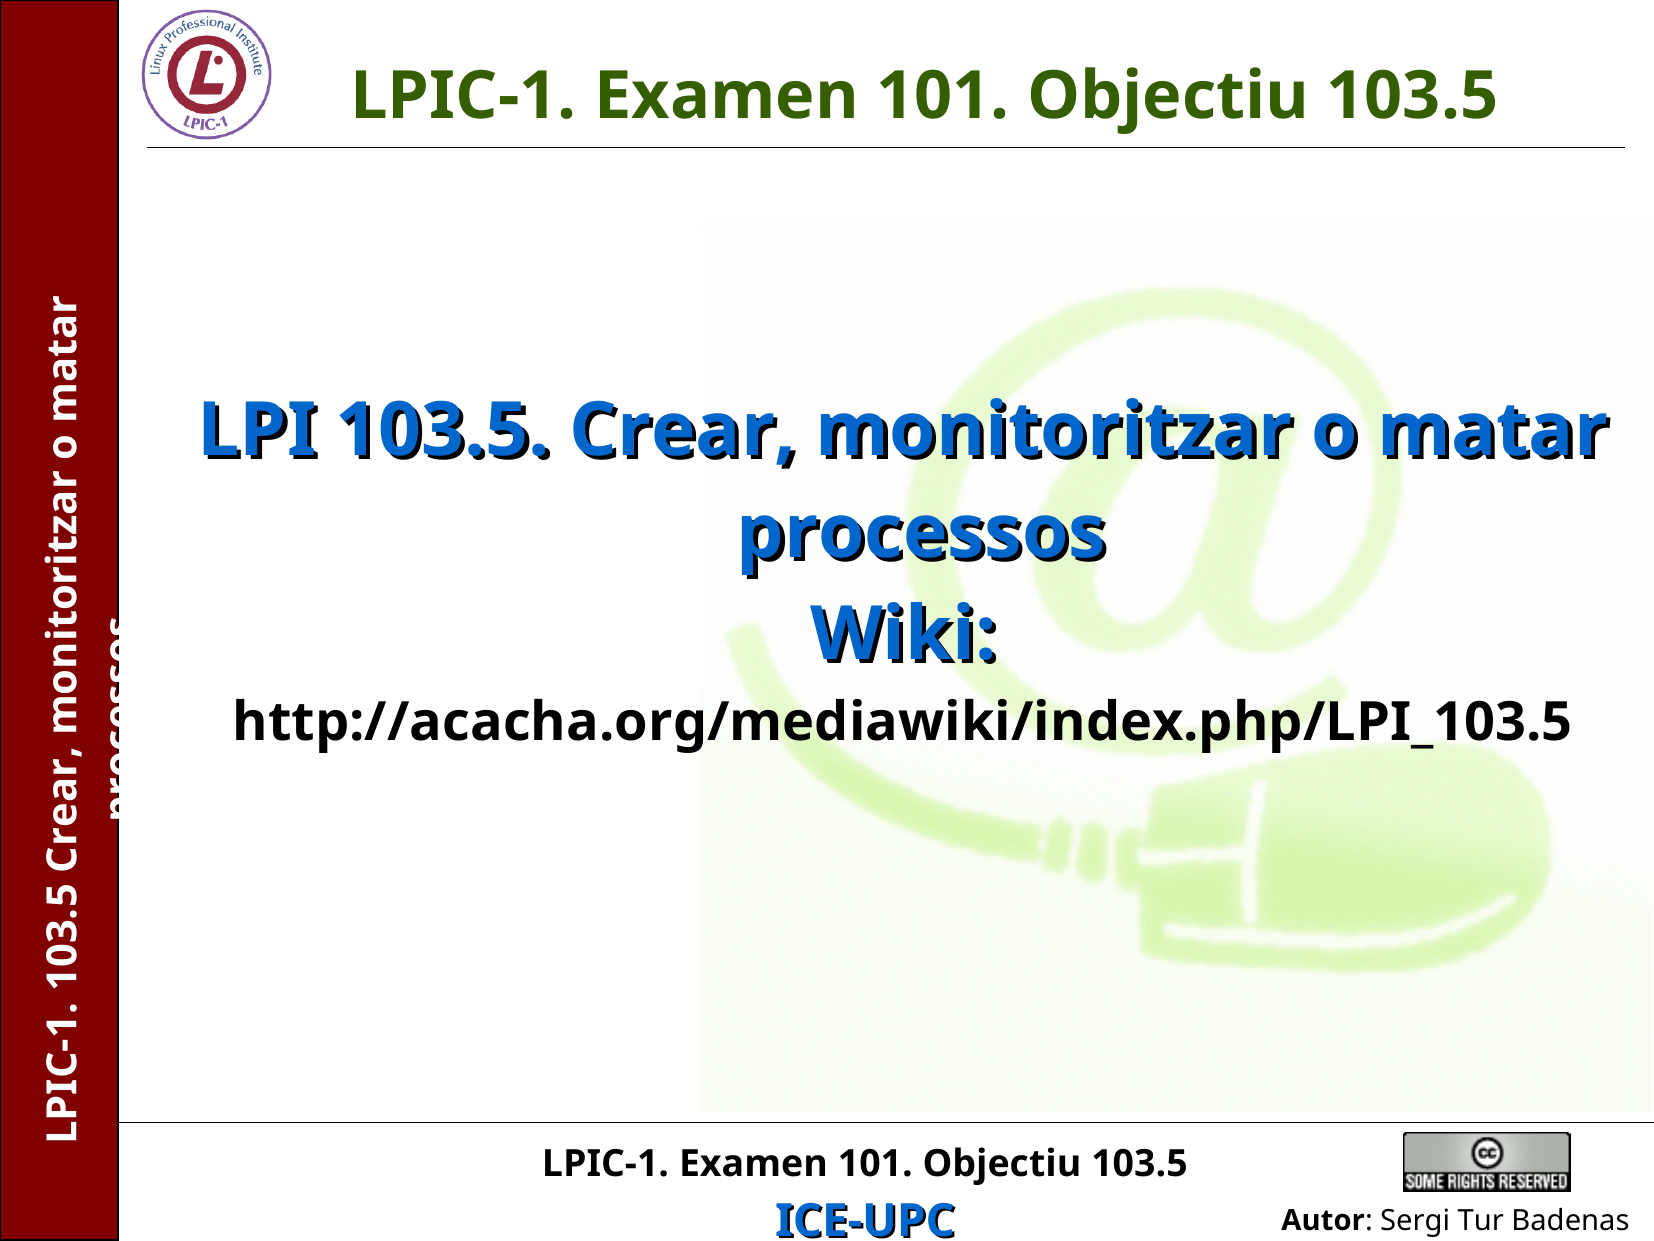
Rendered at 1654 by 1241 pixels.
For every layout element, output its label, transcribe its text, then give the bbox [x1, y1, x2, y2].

title LPIC-1. Examen 101. Objectiu 103.5 [206, 43, 1643, 142]
picture [1403, 1132, 1571, 1192]
subtitle LPI 103.5. Crear, monitoritzar o matar processos Wiki: http://acacha.org/mediawiki/index.php/LPI_103.5 [141, 242, 1630, 1093]
picture [135, 5, 277, 142]
picture [700, 217, 1654, 1113]
